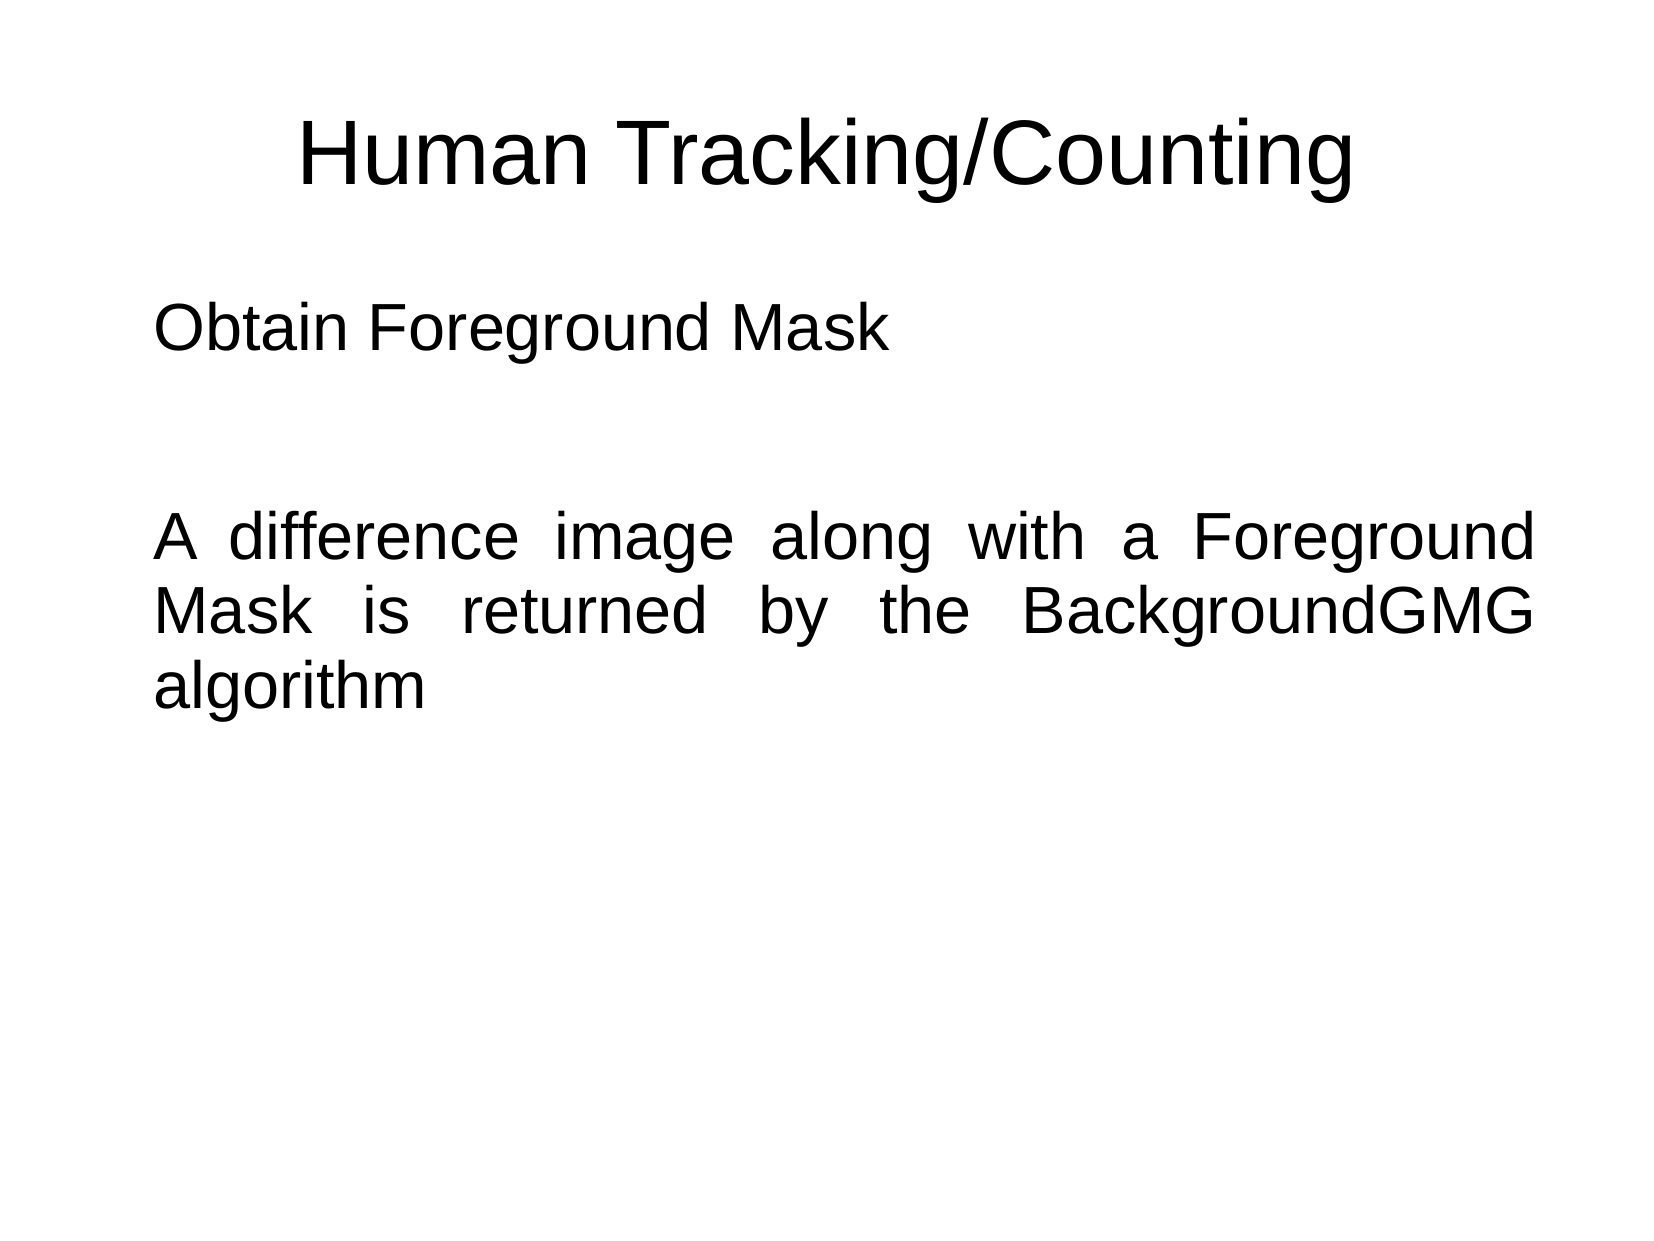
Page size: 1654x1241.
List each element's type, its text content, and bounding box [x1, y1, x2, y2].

title Human Tracking/Counting [82, 49, 1571, 257]
list Obtain Foreground Mask A difference image along with a Foreground Mask is returned by the BackgroundGMG algorithm [82, 290, 1538, 1010]
